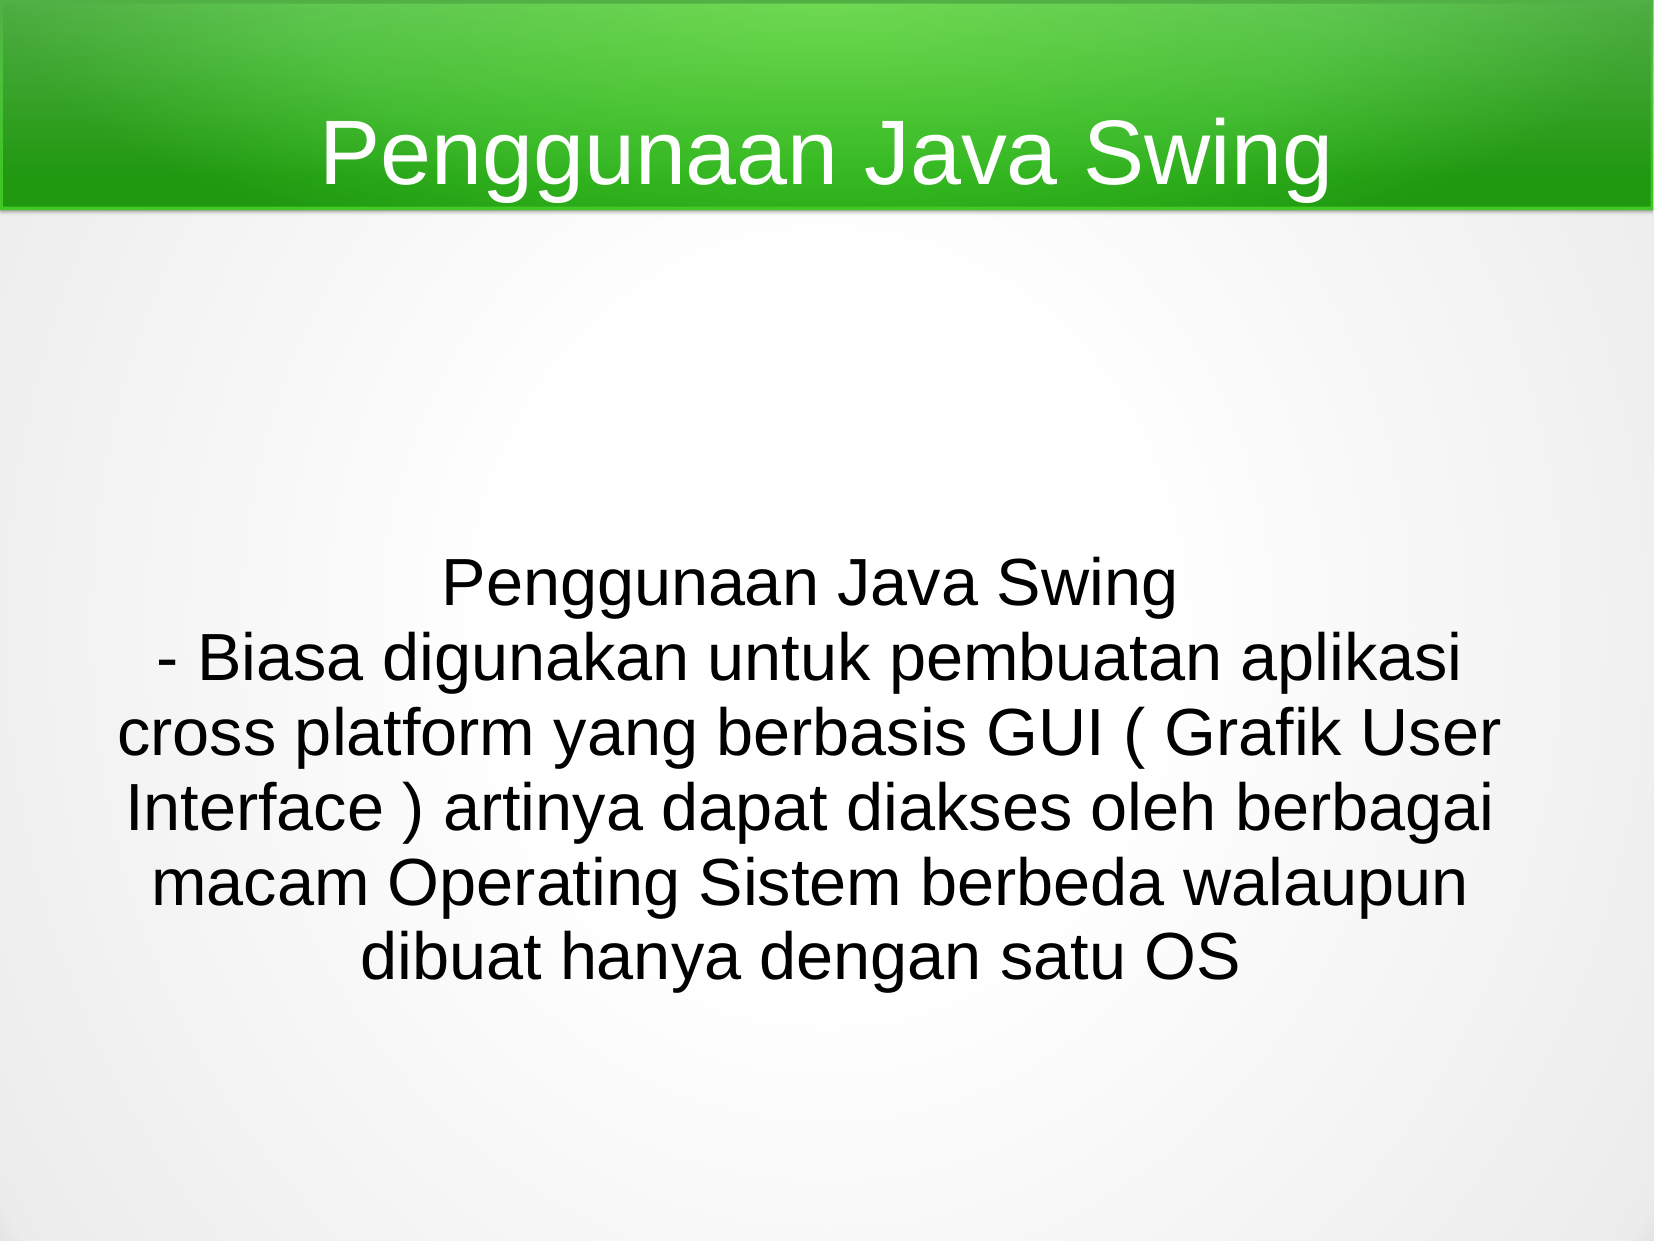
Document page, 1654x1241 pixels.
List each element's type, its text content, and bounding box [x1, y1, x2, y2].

subtitle Penggunaan Java Swing - Biasa digunakan untuk pembuatan aplikasi cross platform yang berbasis GUI ( Grafik User Interface ) artinya dapat diakses oleh berbagai macam Operating Sistem berbeda walaupun dibuat hanya dengan satu OS [82, 290, 1538, 1241]
title Penggunaan Java Swing [82, 49, 1571, 257]
